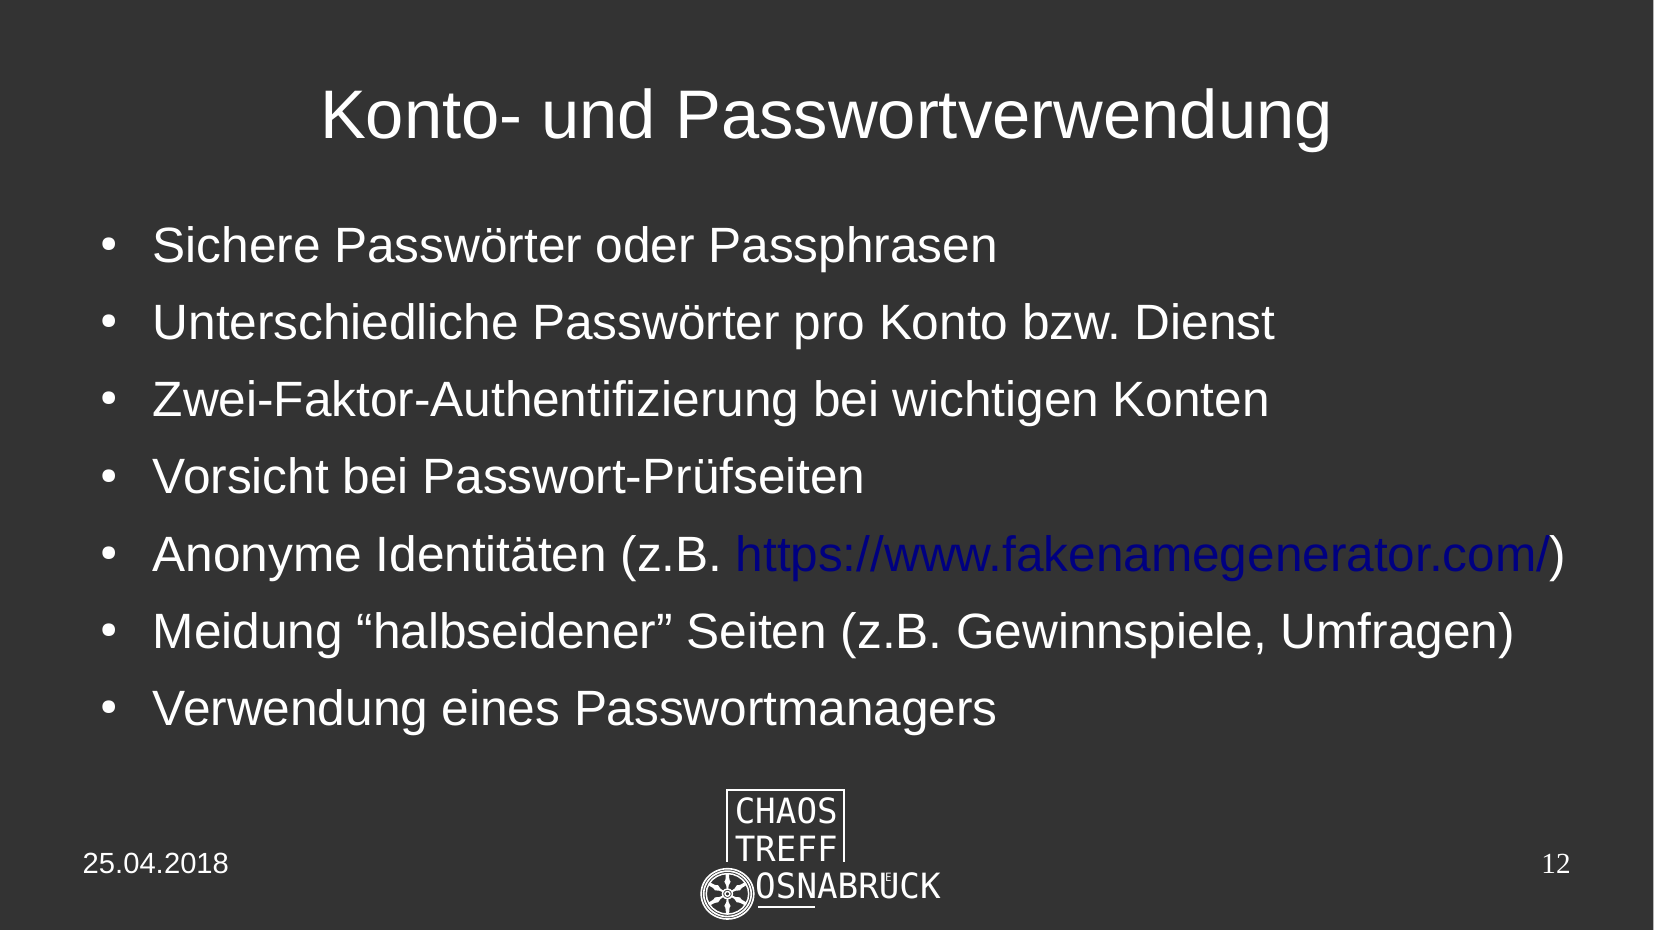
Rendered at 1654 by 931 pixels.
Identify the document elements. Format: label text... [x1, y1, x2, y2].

title Konto- und Passwortverwendung [82, 37, 1571, 193]
list Sichere Passwörter oder Passphrasen Unterschiedliche Passwörter pro Konto bzw. Dienst Zwei-Faktor-Authentifizierung bei wichtigen Konten Vorsicht bei Passwort-Prüfseiten Anonyme Identitäten (z.B. https://www.fakenamegenerator.com/) Meidung “halbseidener” Seiten (z.B. Gewinnspiele, Umfragen) Verwendung eines Passwortmanagers [82, 217, 1571, 758]
